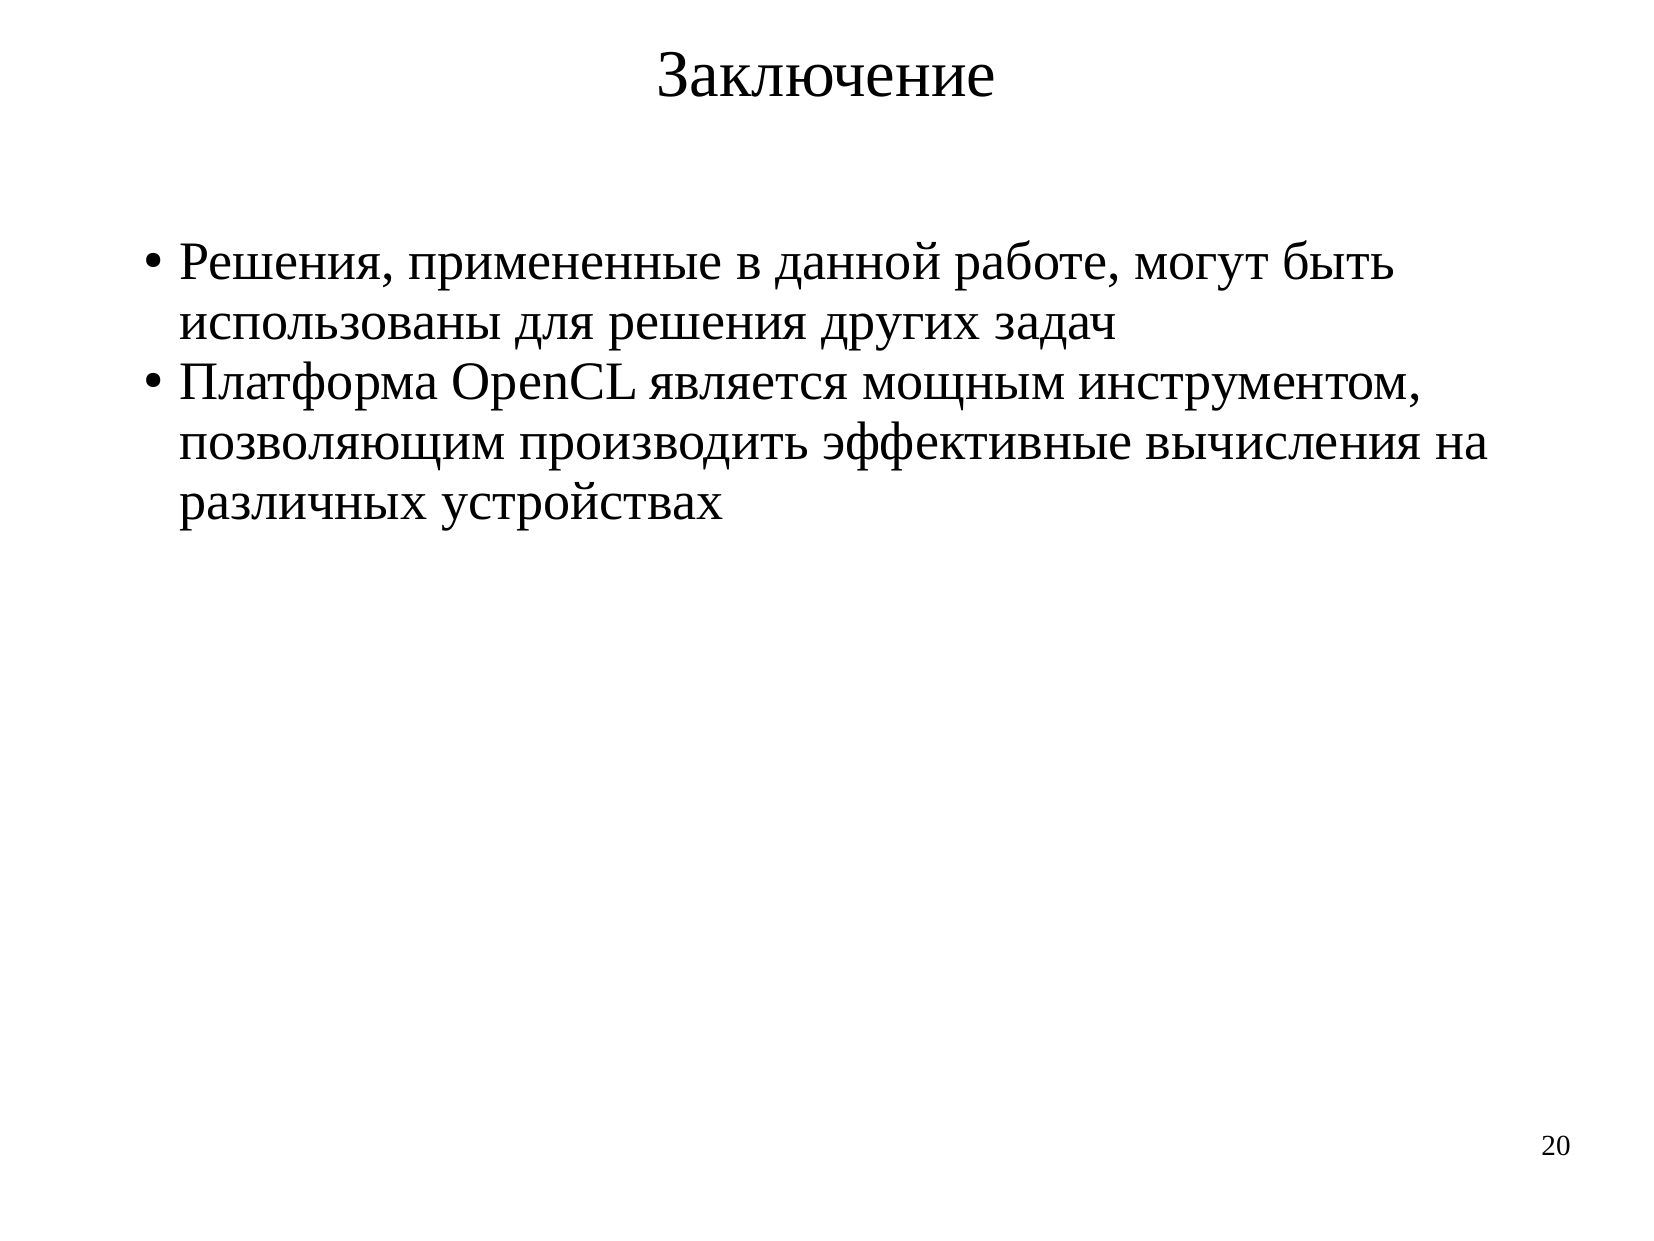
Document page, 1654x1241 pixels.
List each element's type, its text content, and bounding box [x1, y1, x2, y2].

text_box Решения, примененные в данной работе, могут быть использованы для решения других задач Платформа OpenCL является мощным инструментом, позволяющим производить эффективные вычисления на различных устройствах [128, 224, 1519, 545]
text_box Заключение [641, 29, 1012, 119]
